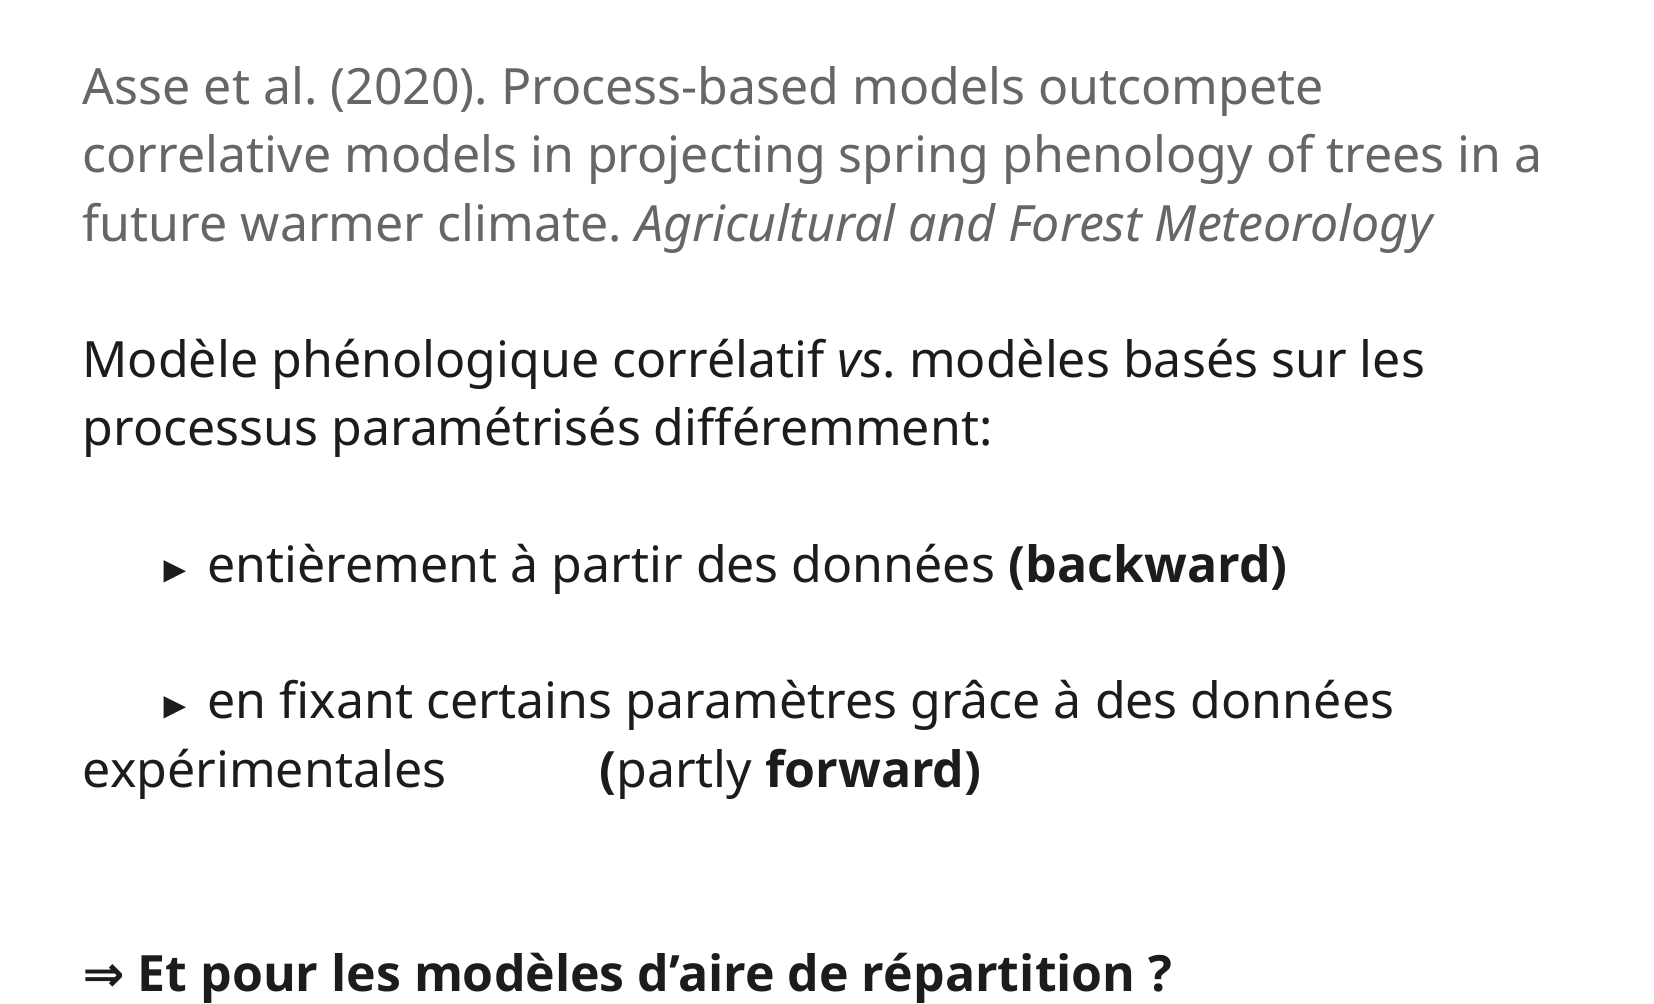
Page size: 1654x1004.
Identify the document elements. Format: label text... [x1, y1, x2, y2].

subtitle Asse et al. (2020). Process-based models outcompete correlative models in projecting spring phenology of trees in a future warmer climate. Agricultural and Forest Meteorology Modèle phénologique corrélatif vs. modèles basés sur les processus paramétrisés différemment: ► entièrement à partir des données (backward) ► en fixant certains paramètres grâce à des données expérimentales (partly forward) ⇒ Et pour les modèles d’aire de répartition ? [82, 50, 1571, 964]
